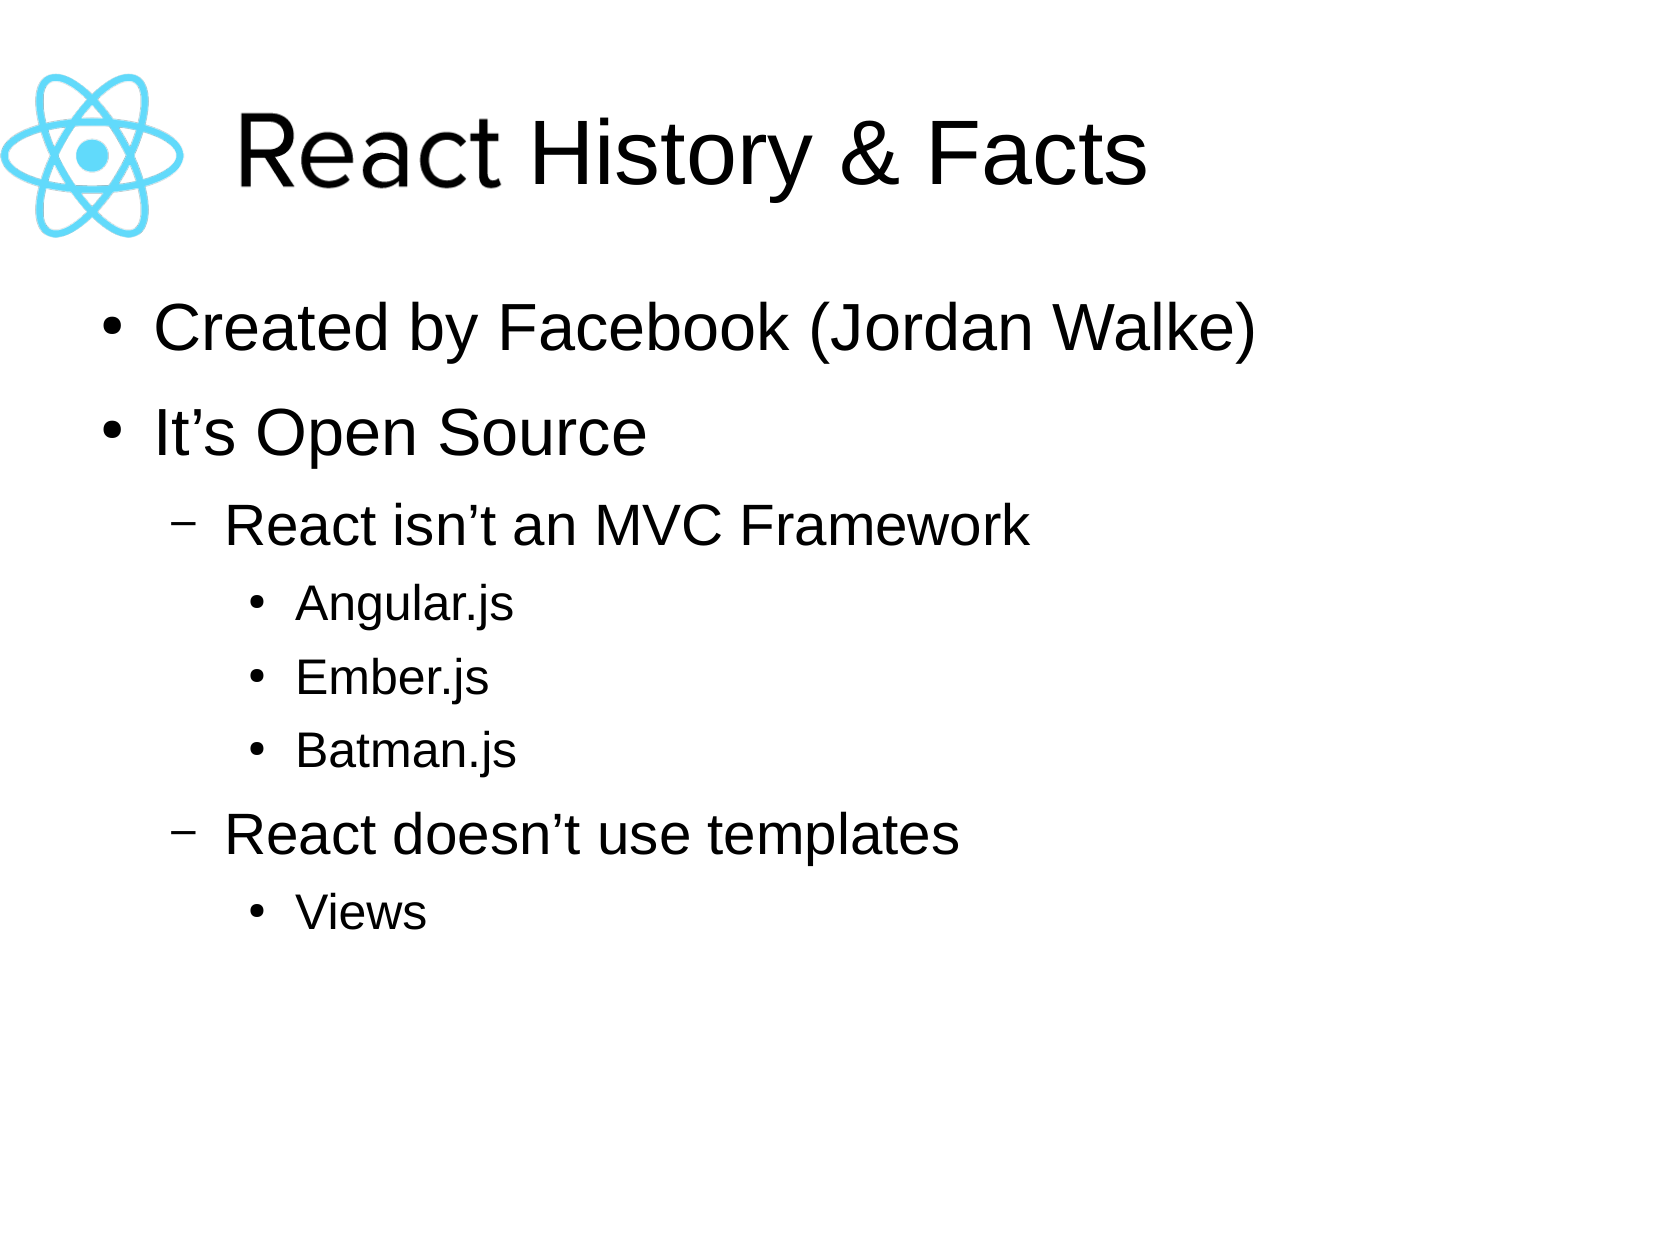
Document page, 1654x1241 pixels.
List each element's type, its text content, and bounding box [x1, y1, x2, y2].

title History & Facts [82, 49, 1571, 257]
list Created by Facebook (Jordan Walke) It’s Open Source React isn’t an MVC Framework Angular.js Ember.js Batman.js React doesn’t use templates Views [82, 290, 1548, 1010]
picture [0, 71, 582, 240]
